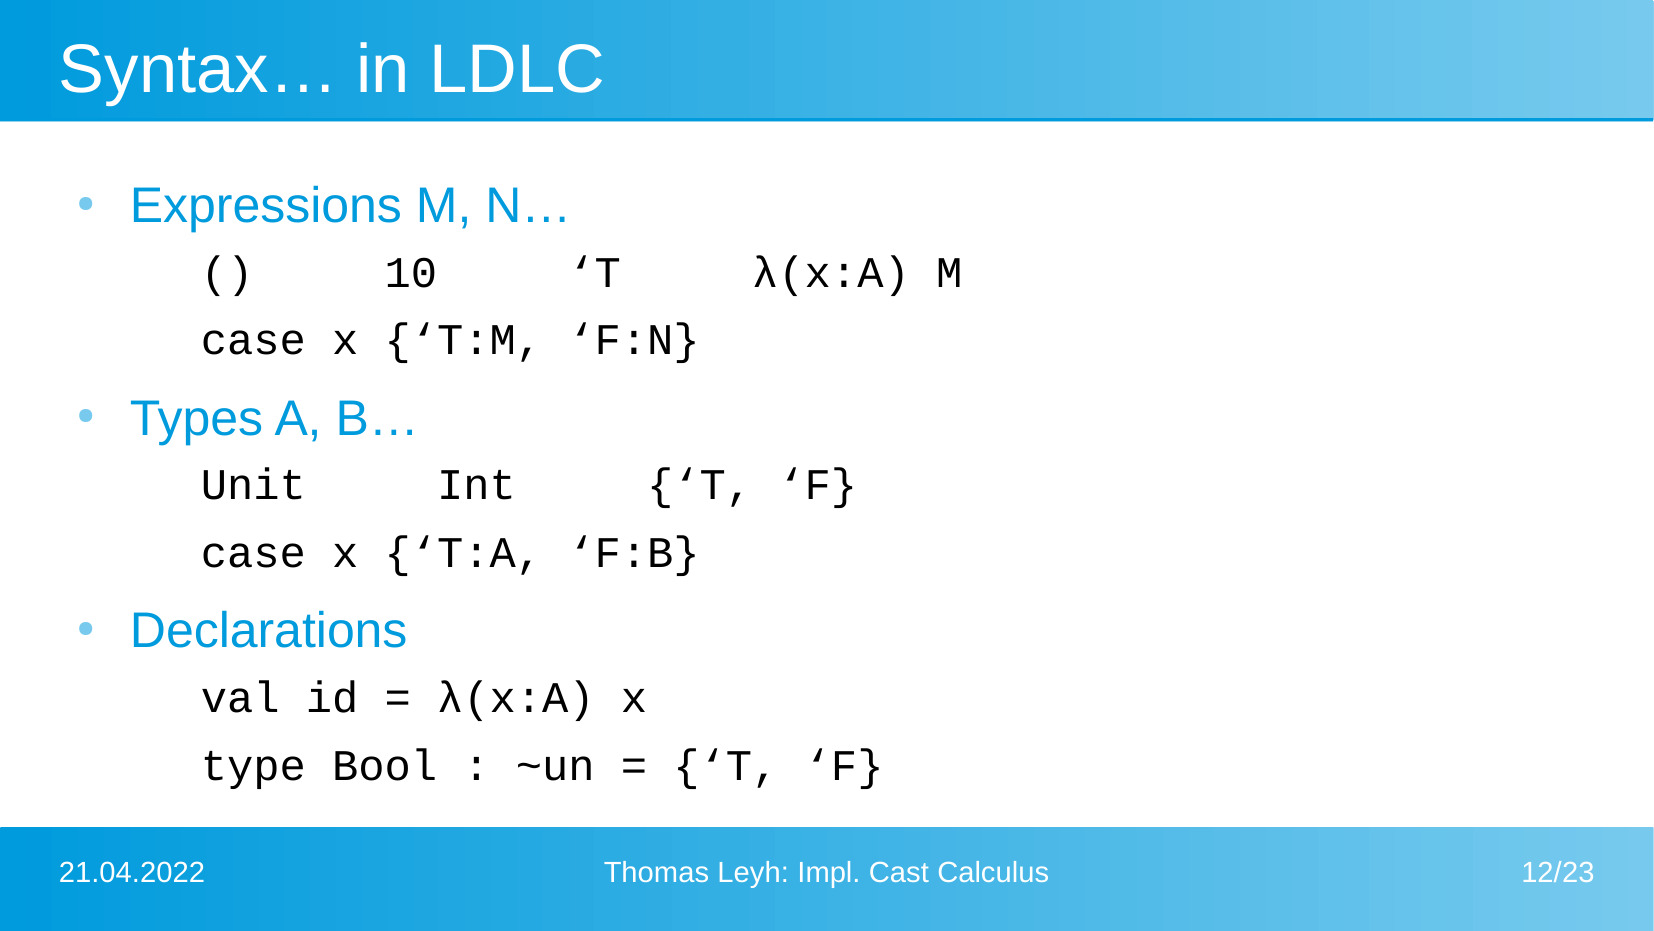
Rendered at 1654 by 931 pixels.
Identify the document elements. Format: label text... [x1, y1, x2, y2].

title Syntax… in LDLC [59, 29, 1595, 108]
list Expressions M, N… () 10 ‘T λ(x:A) M case x {‘T:M, ‘F:N} Types A, B… Unit Int {‘T, ‘F} case x {‘T:A, ‘F:B} Declarations val id = λ(x:A) x type Bool : ~un = {‘T, ‘F} [59, 177, 1595, 827]
